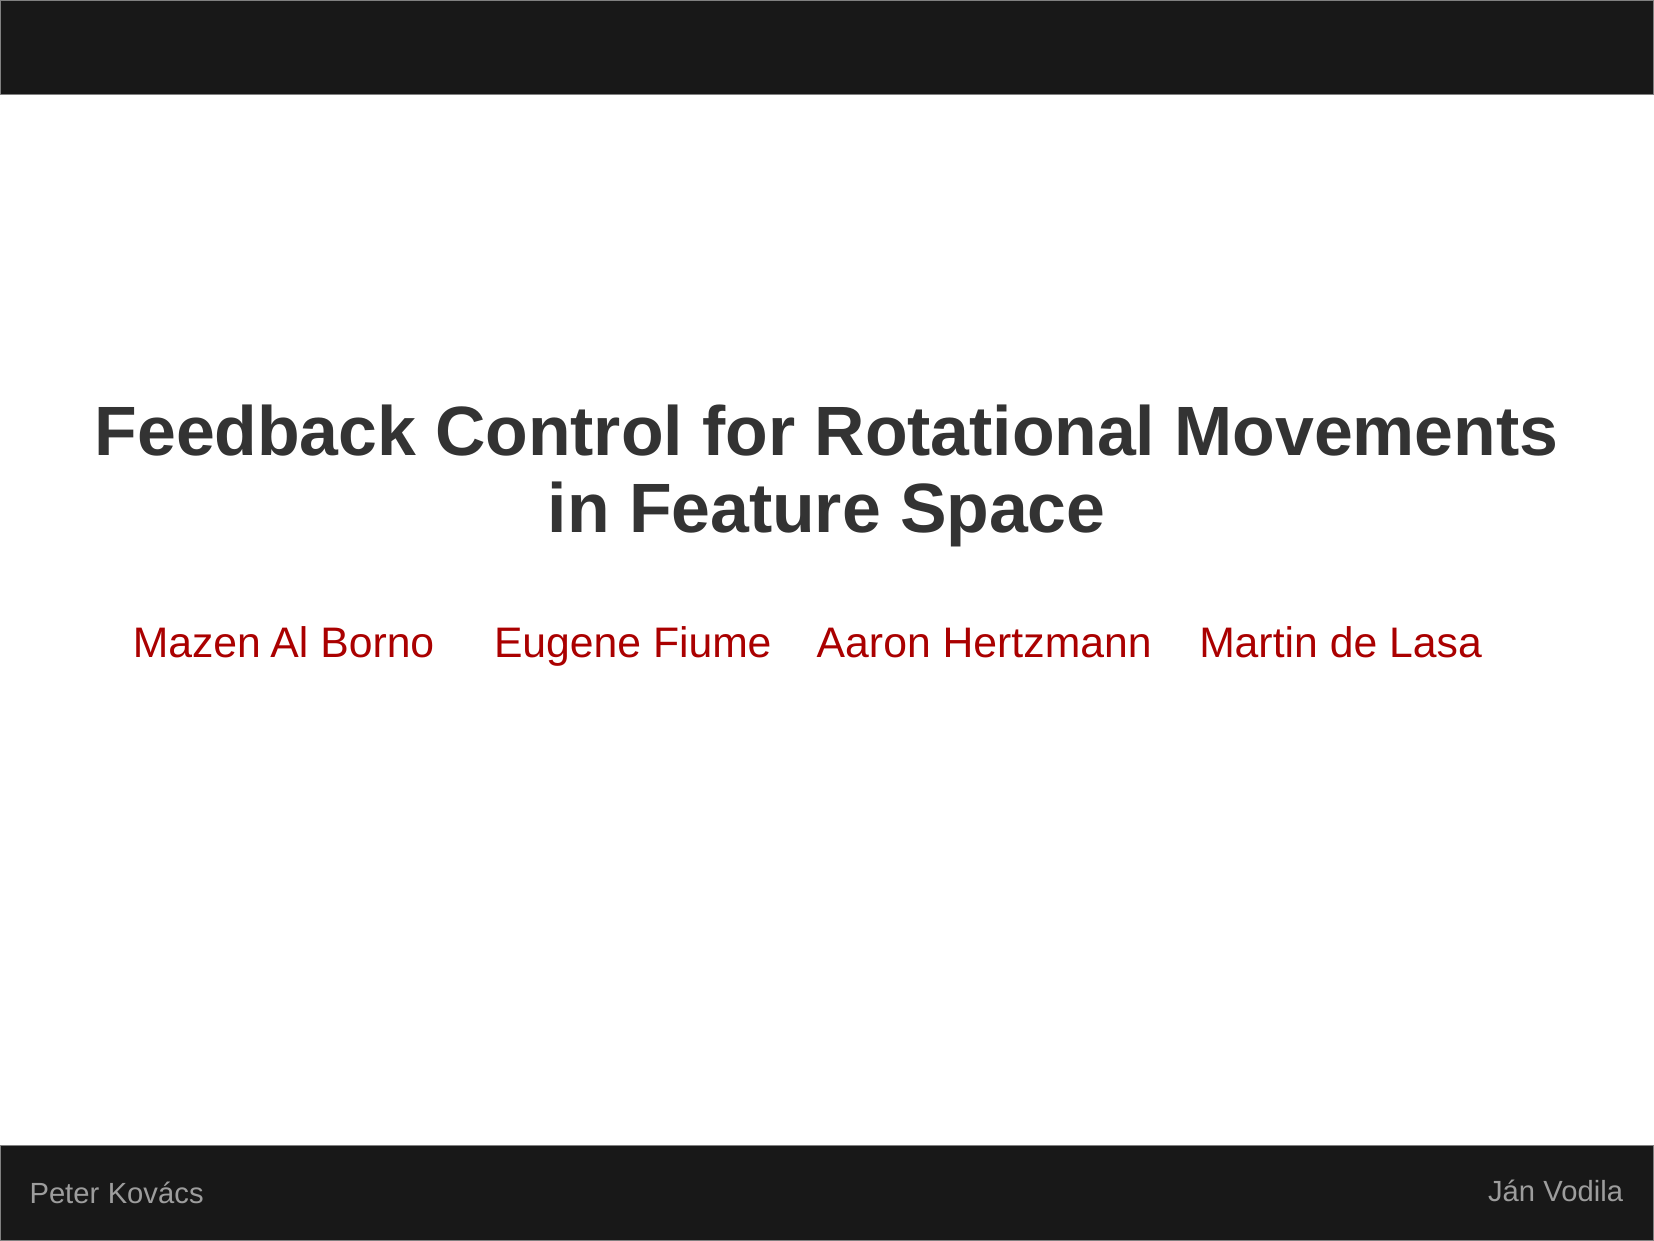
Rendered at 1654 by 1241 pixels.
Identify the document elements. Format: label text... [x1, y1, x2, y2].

text_box Peter Kovács [29, 1175, 243, 1211]
title Feedback Control for Rotational Movements in Feature Space [82, 366, 1571, 574]
text_box [0, 1145, 1654, 1241]
text_box [0, 0, 1654, 95]
text_box Mazen Al Borno Eugene Fiume Aaron Hertzmann Martin de Lasa [118, 610, 1536, 674]
text_box Ján Vodila [1488, 1175, 1625, 1208]
